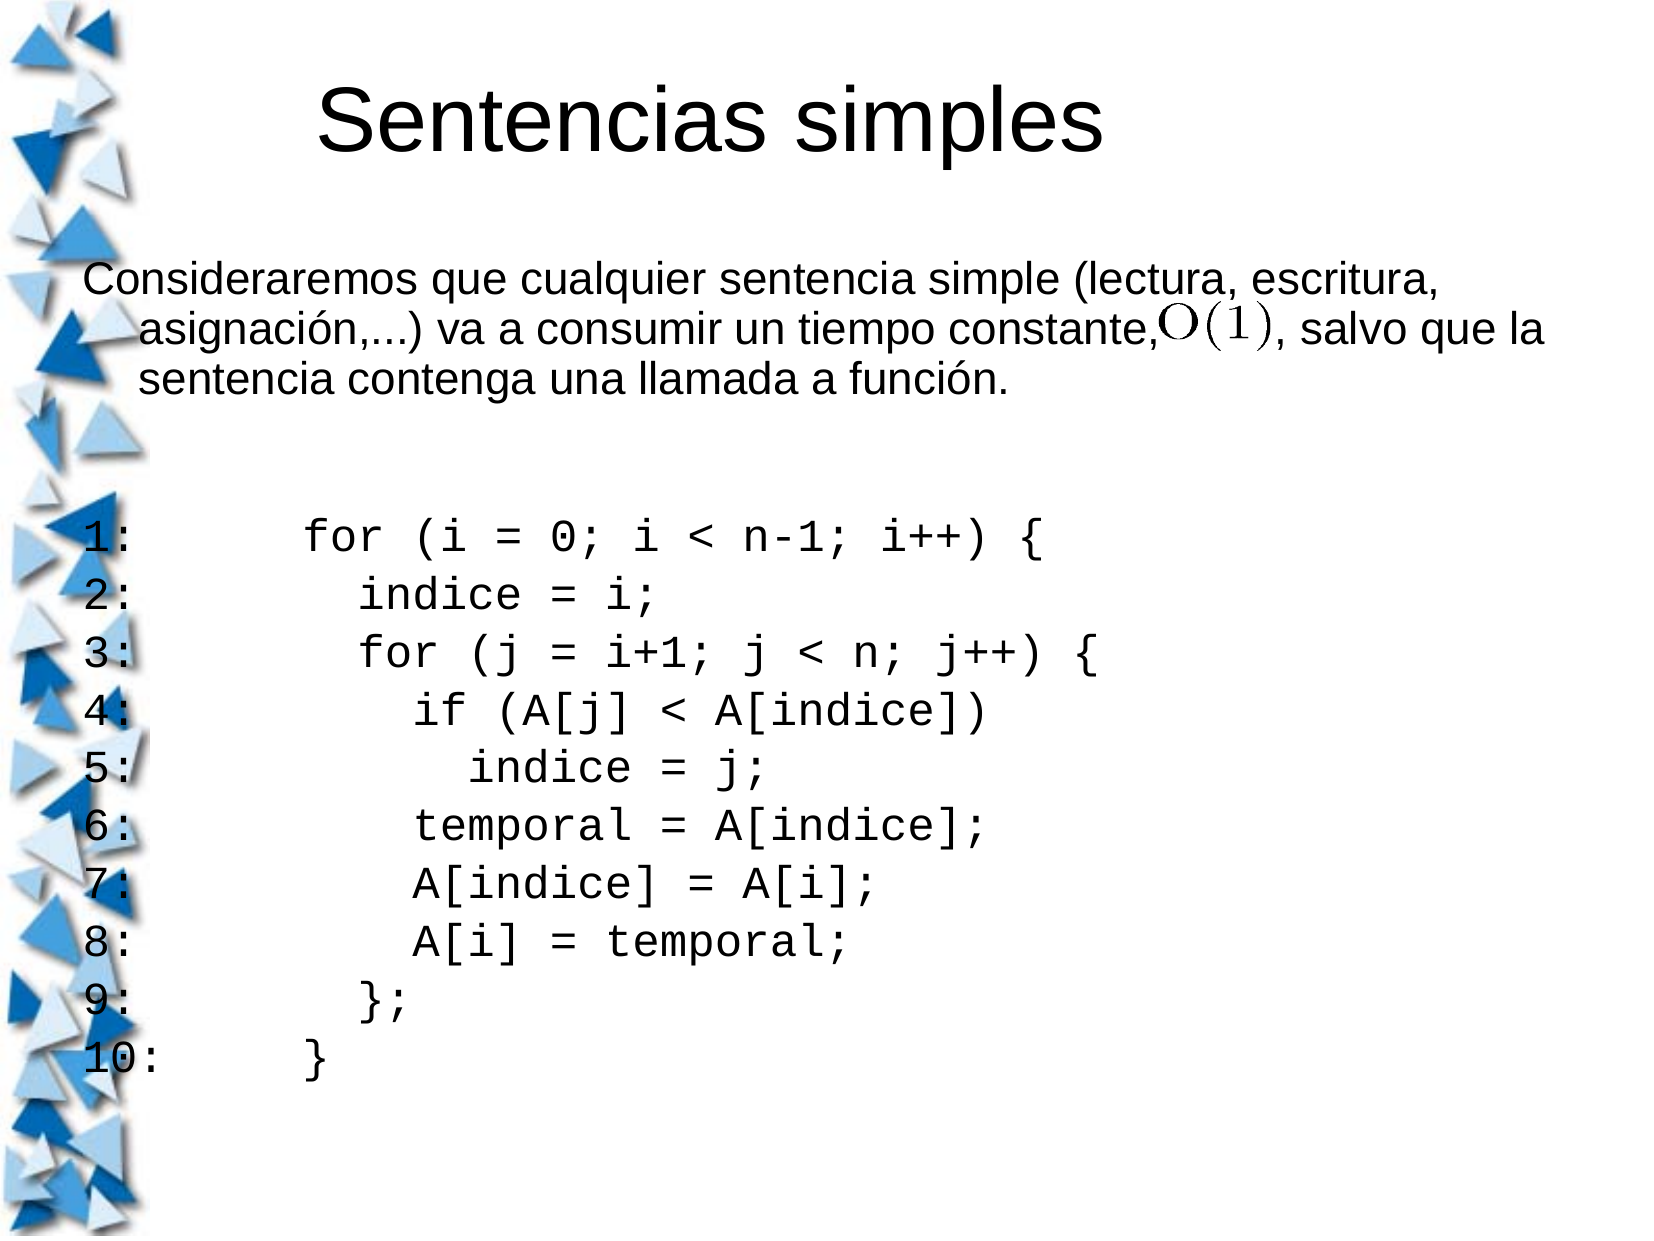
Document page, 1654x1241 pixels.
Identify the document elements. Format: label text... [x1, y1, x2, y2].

list Consideraremos que cualquier sentencia simple (lectura, escritura, asignación,...) va a consumir un tiempo constante, , salvo que la sentencia contenga una llamada a función. 1: for (i = 0; i < n-1; i++) { 2: indice = i; 3: for (j = i+1; j < n; j++) { 4: if (A[j] < A[indice]) 5: indice = j; 6: temporal = A[indice]; 7: A[indice] = A[i]; 8: A[i] = temporal; 9: }; 10: } [82, 253, 1571, 1091]
title Sentencias simples [315, 56, 1571, 185]
picture [1151, 295, 1280, 355]
picture [0, 0, 150, 1236]
